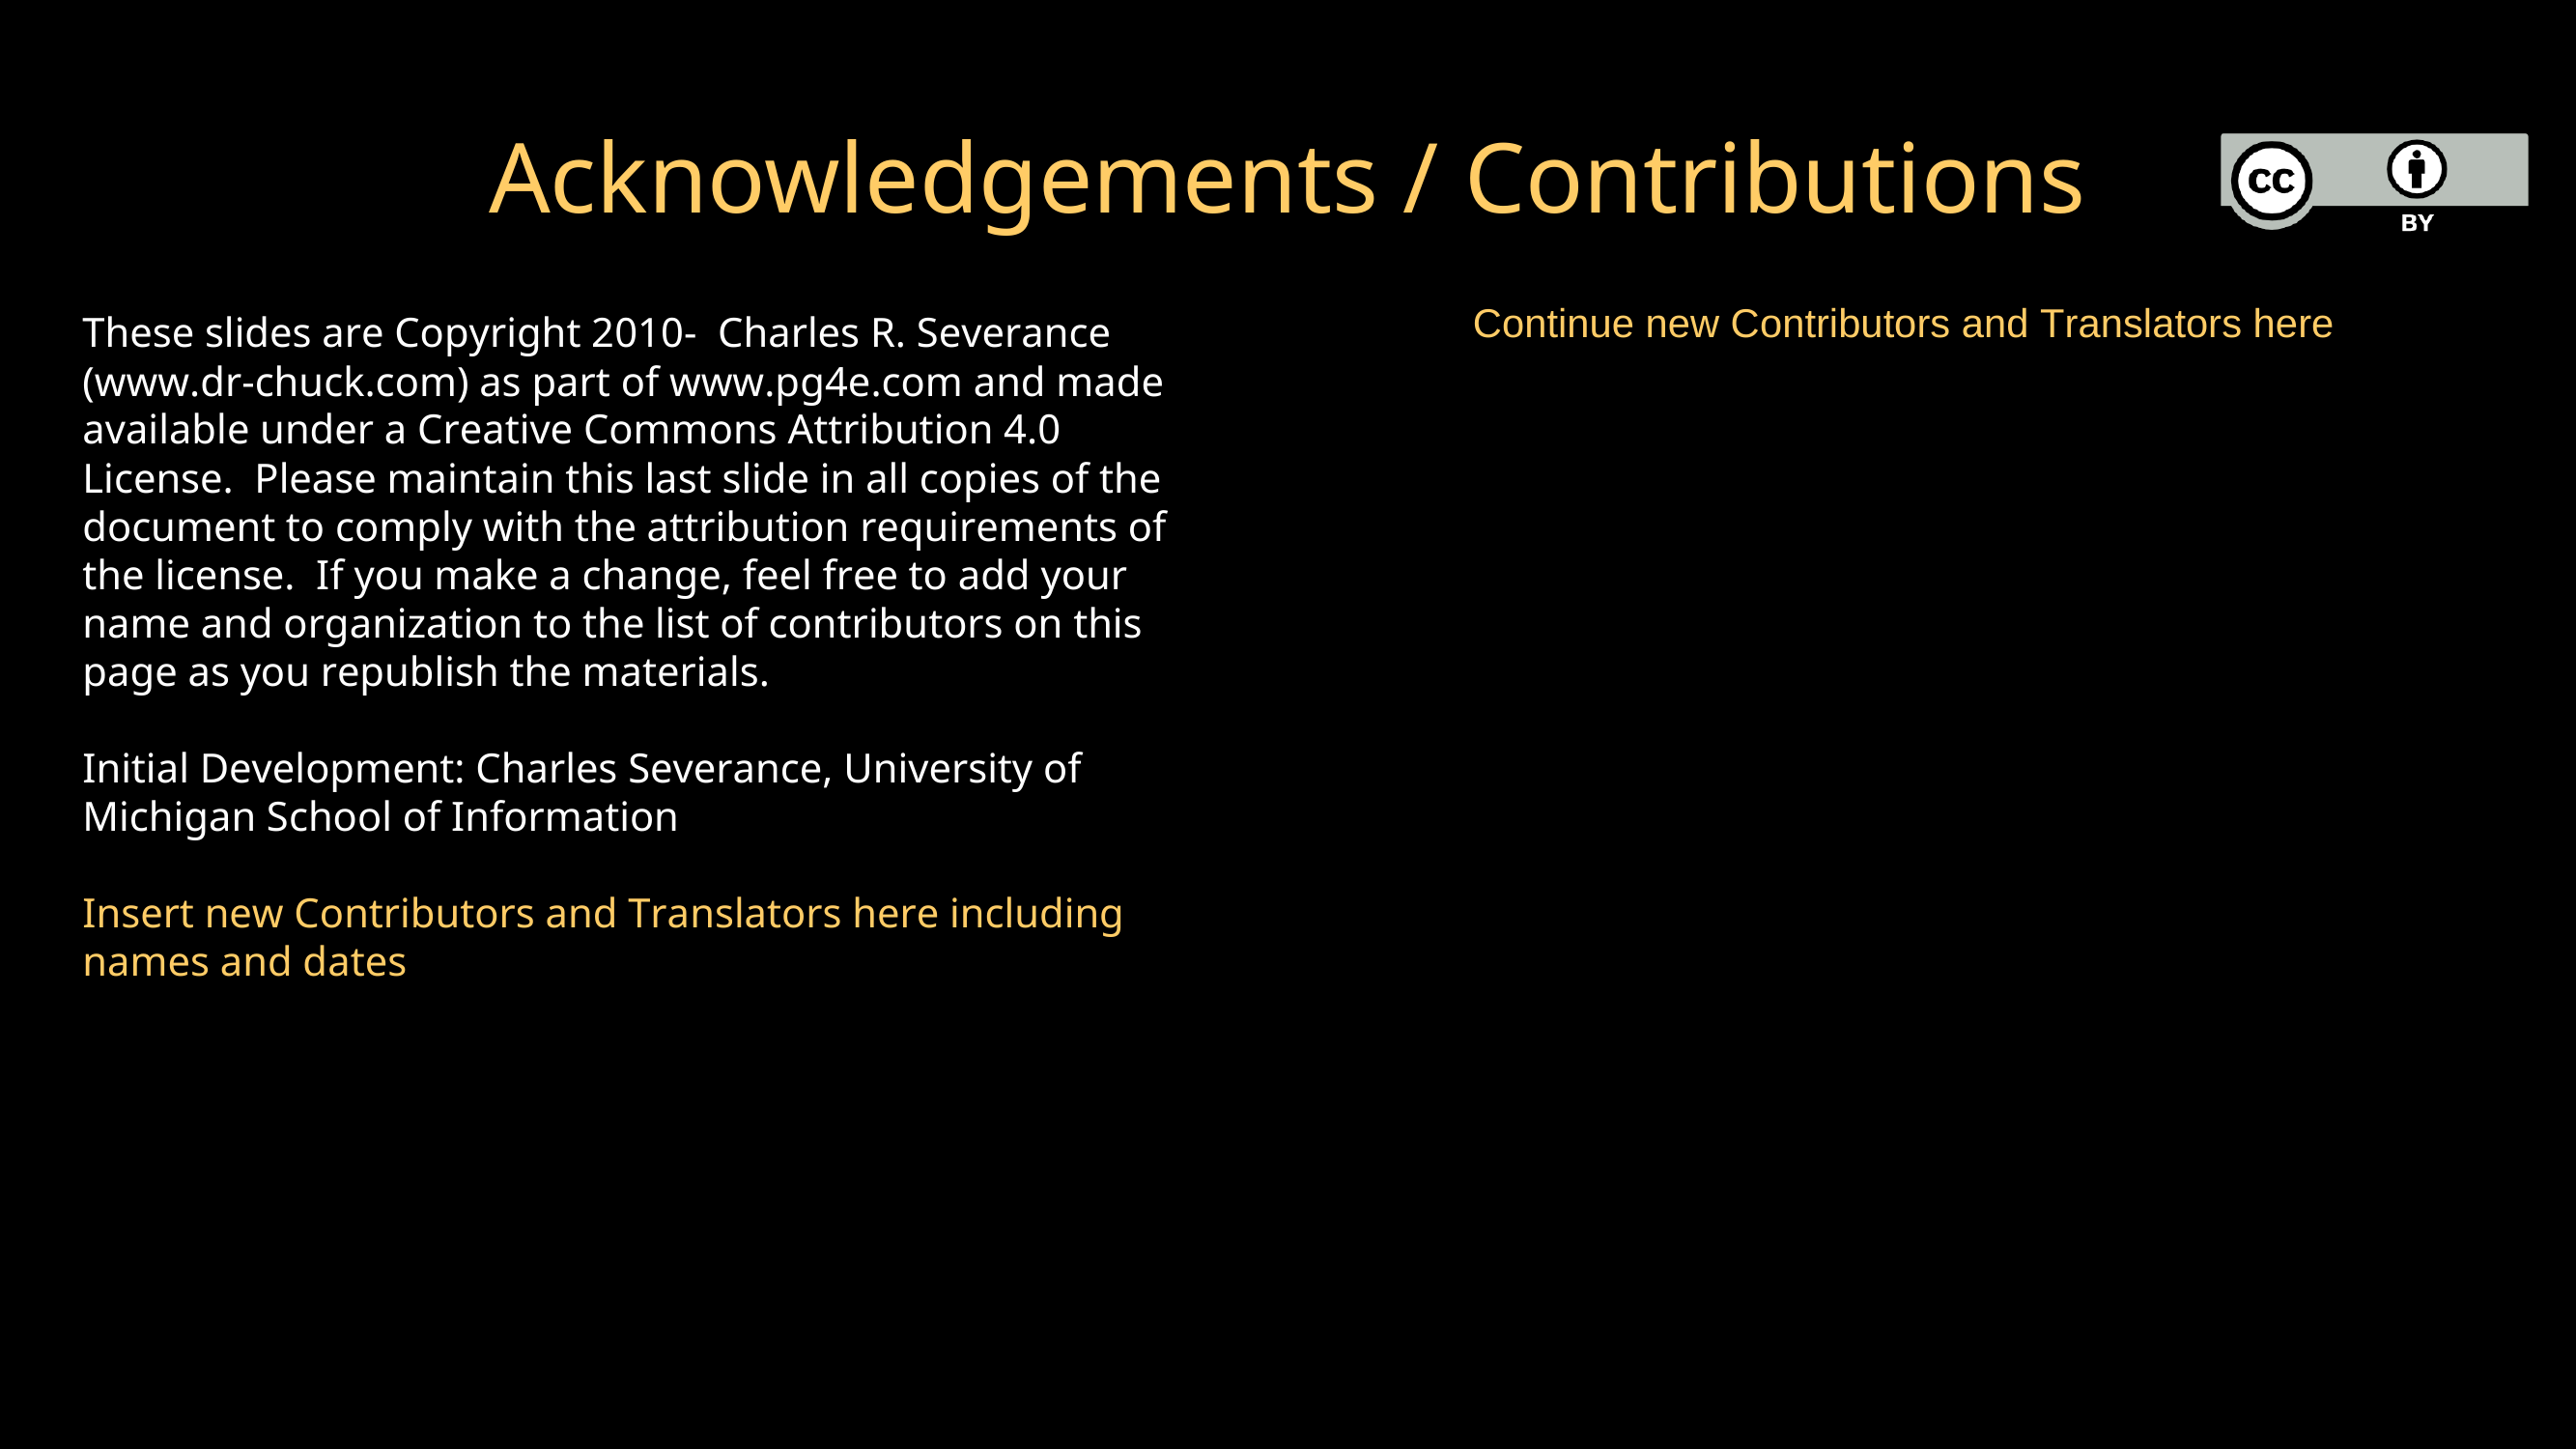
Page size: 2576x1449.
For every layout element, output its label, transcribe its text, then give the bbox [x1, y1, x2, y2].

text_box These slides are Copyright 2010- Charles R. Severance (www.dr-chuck.com) as part of www.pg4e.com and made available under a Creative Commons Attribution 4.0 License. Please maintain this last slide in all copies of the document to comply with the attribution requirements of the license. If you make a change, feel free to add your name and organization to the list of contributors on this page as you republish the materials. Initial Development: Charles Severance, University of Michigan School of Information Insert new Contributors and Translators here including names and dates [68, 299, 1203, 1330]
picture [2218, 130, 2531, 238]
text_box Continue new Contributors and Translators here [1336, 289, 2472, 1271]
title Acknowledgements / Contributions [239, 108, 2337, 241]
